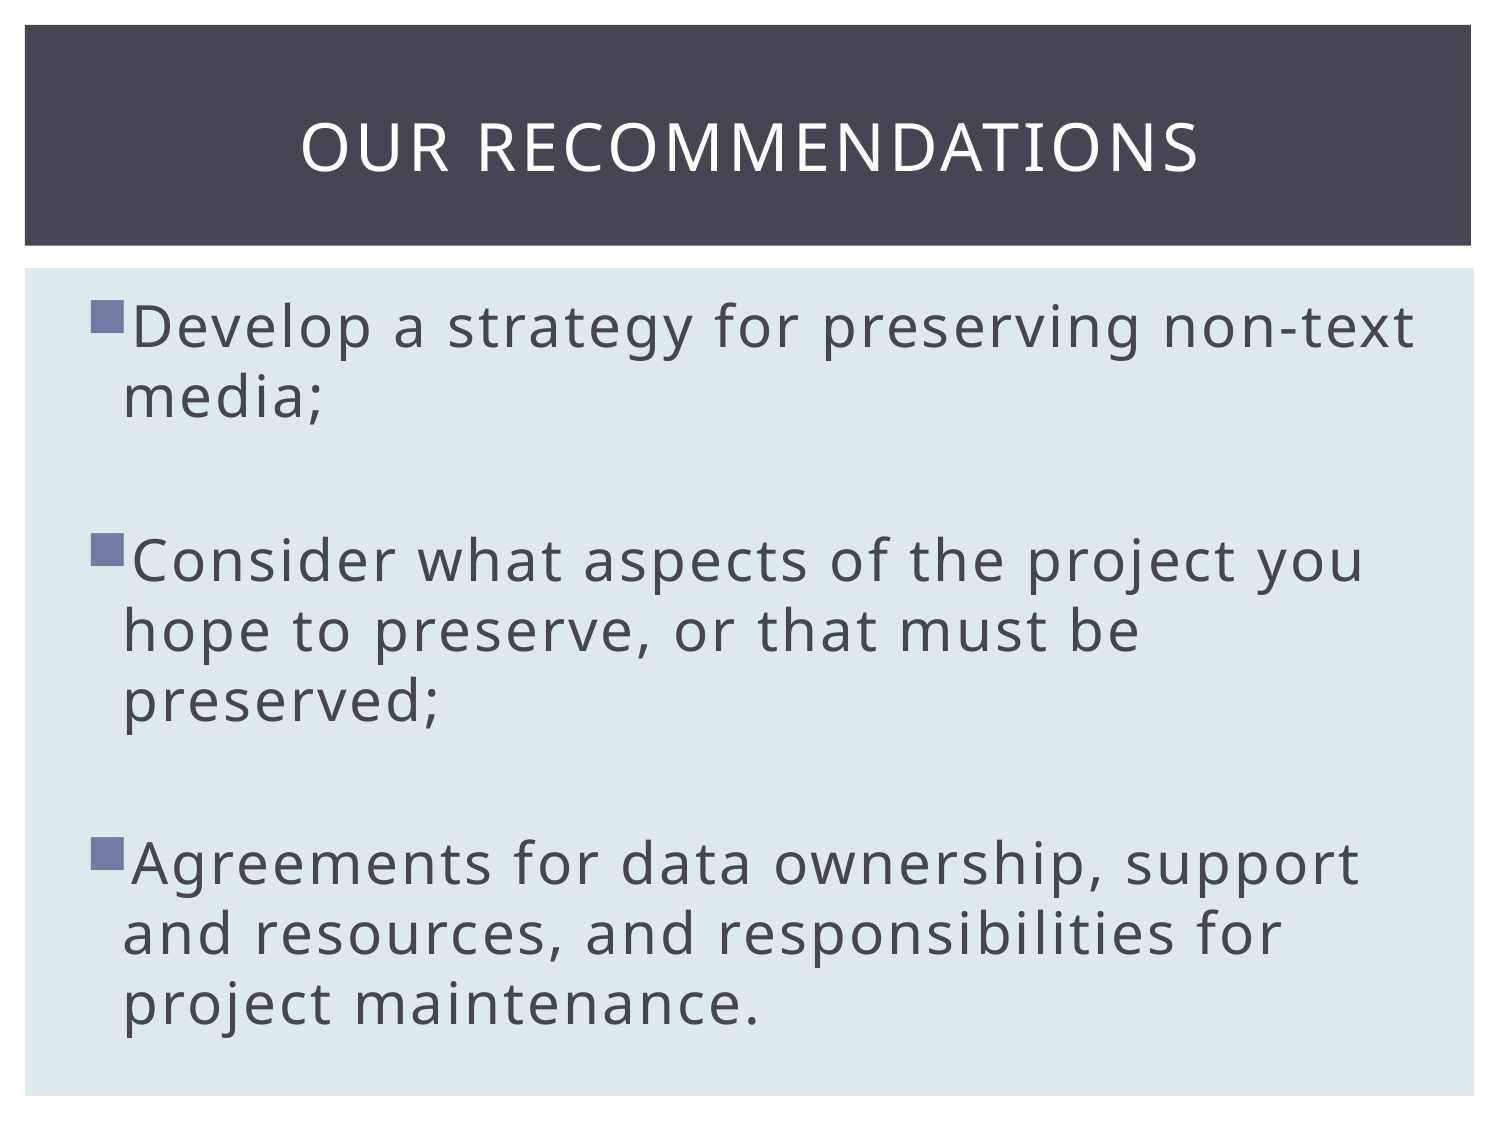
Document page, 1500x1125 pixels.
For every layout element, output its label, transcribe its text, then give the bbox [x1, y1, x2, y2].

list Develop a strategy for preserving non-text media; Consider what aspects of the project you hope to preserve, or that must be preserved; Agreements for data ownership, support and resources, and responsibilities for project maintenance. [62, 281, 1442, 1005]
title Our recommendations [62, 58, 1438, 232]
